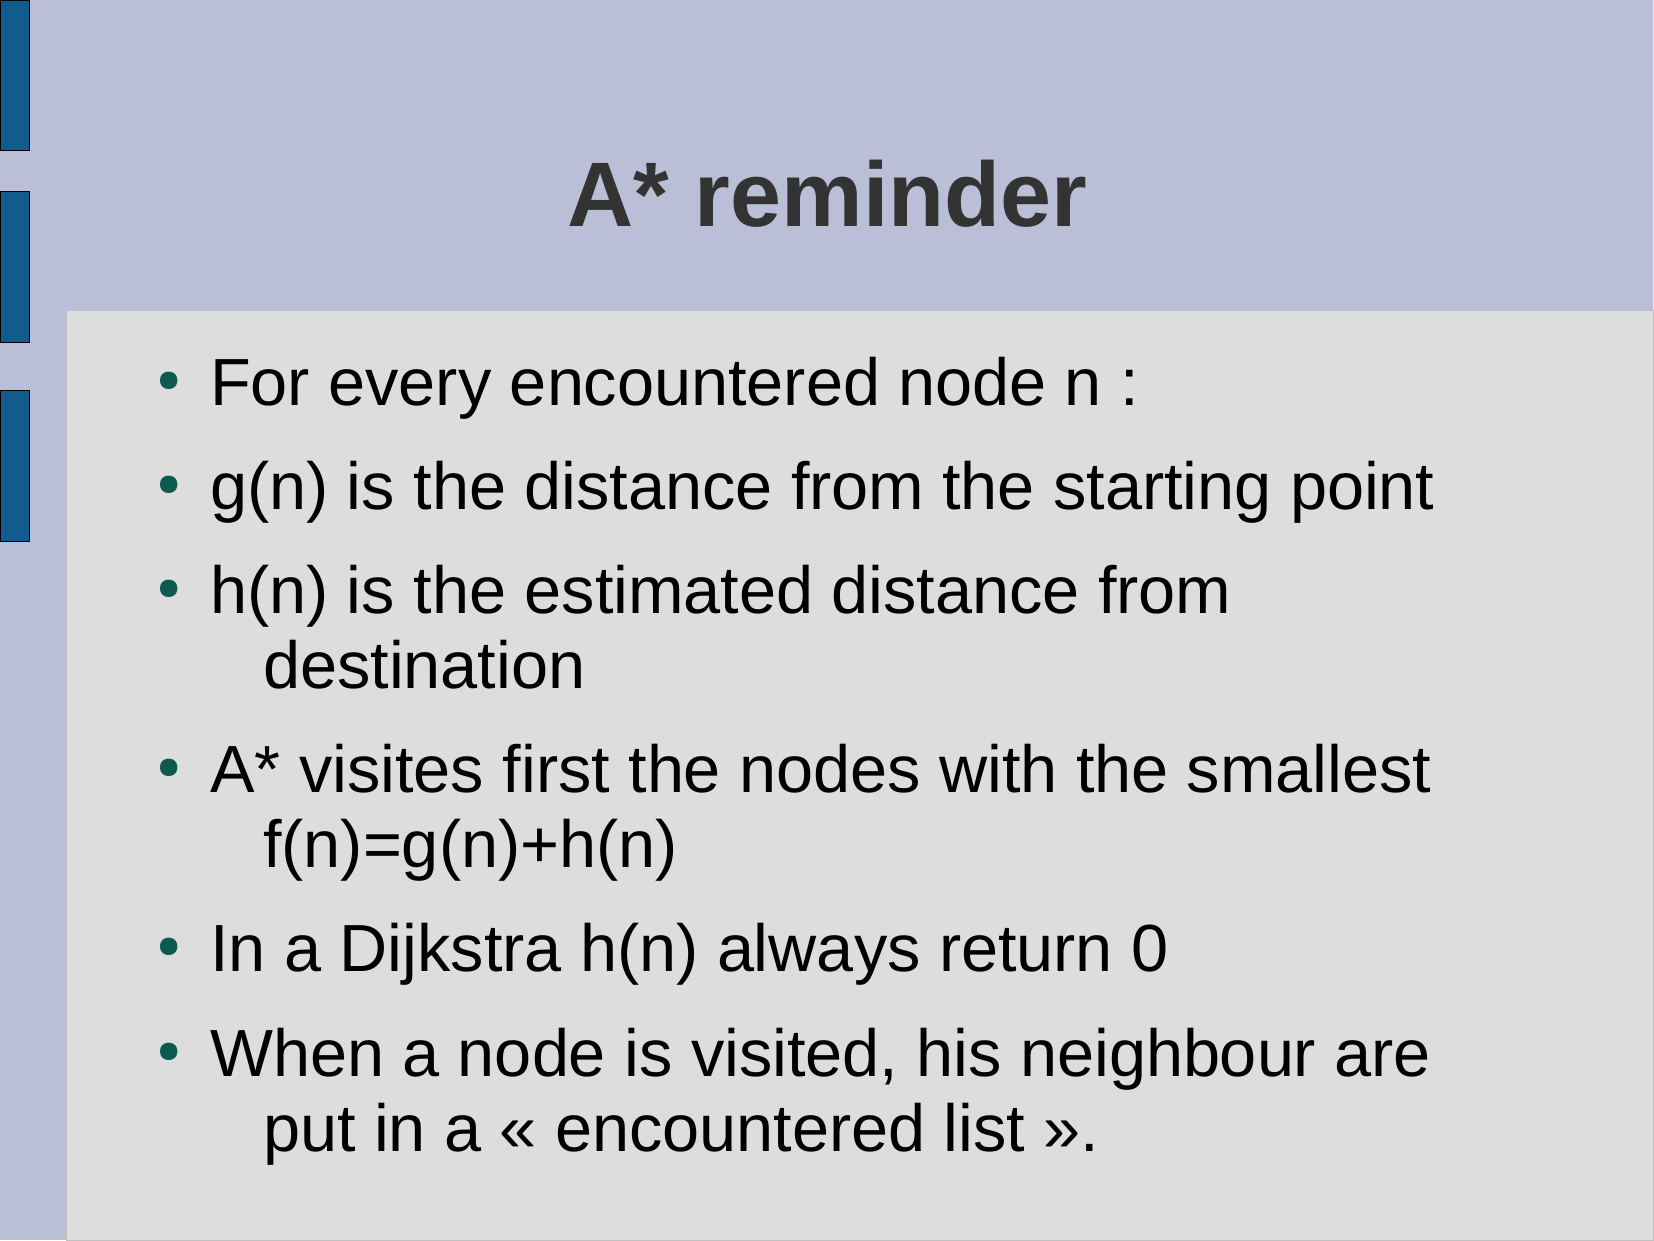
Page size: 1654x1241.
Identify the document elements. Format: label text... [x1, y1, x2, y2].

list For every encountered node n : g(n) is the distance from the starting point h(n) is the estimated distance from destination A* visites first the nodes with the smallest f(n)=g(n)+h(n) In a Dijkstra h(n) always return 0 When a node is visited, his neighbour are put in a « encountered list ». [121, 344, 1534, 1166]
title A* reminder [121, 91, 1534, 299]
